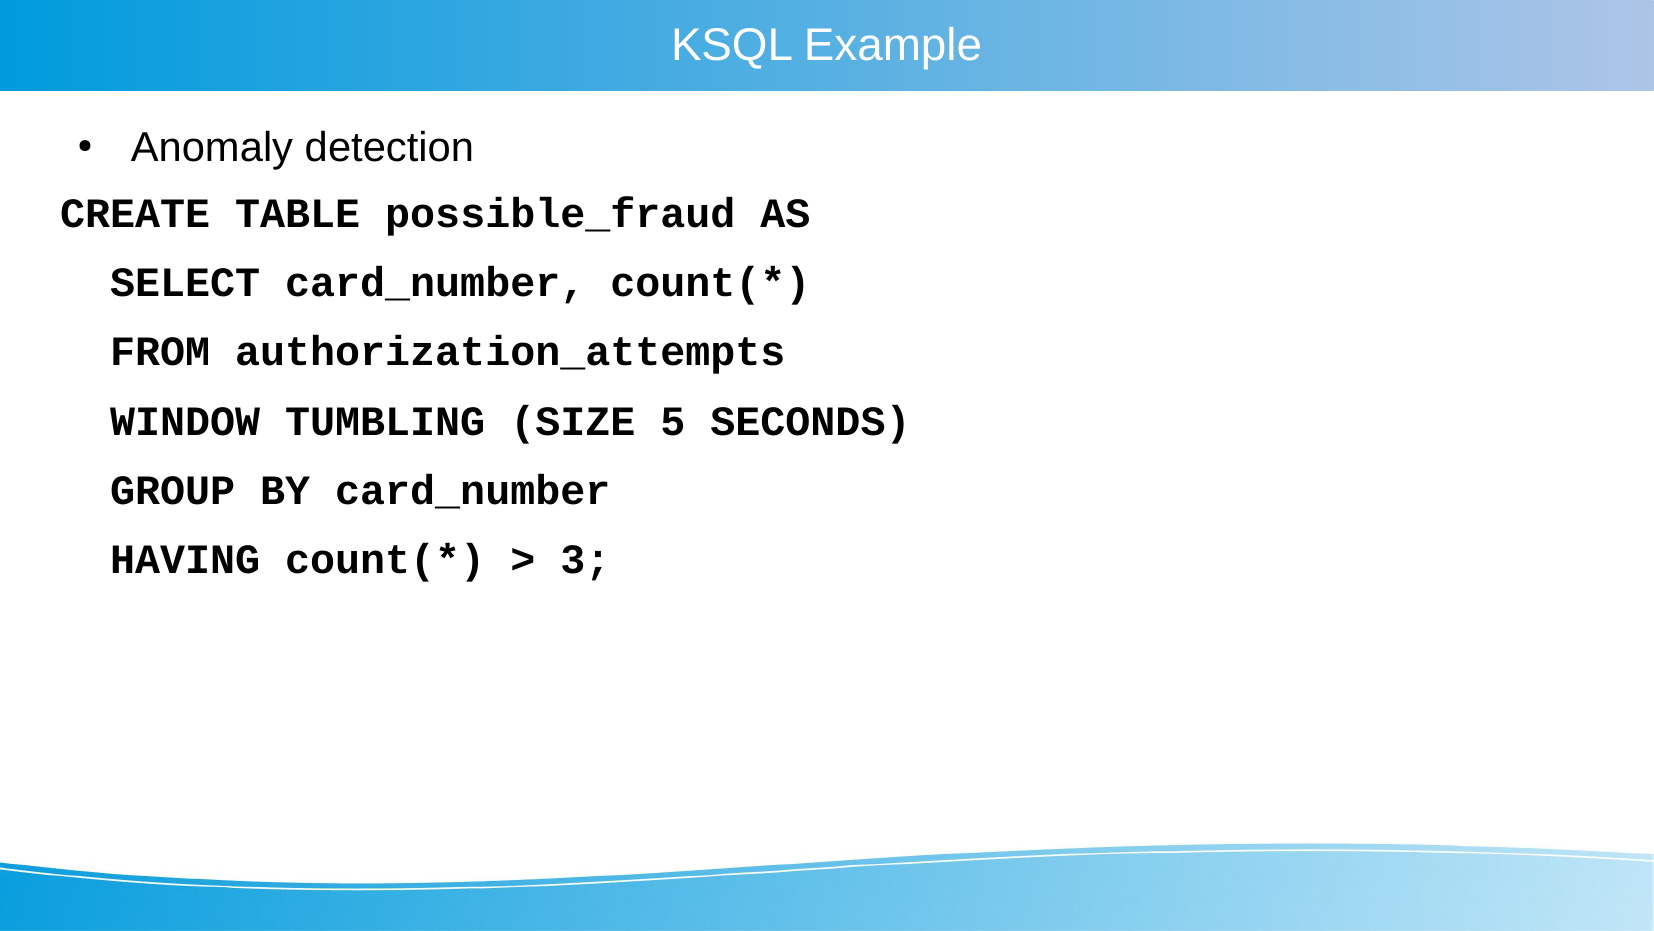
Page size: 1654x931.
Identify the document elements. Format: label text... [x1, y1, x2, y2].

list Anomaly detection CREATE TABLE possible_fraud AS SELECT card_number, count(*) FROM authorization_attempts WINDOW TUMBLING (SIZE 5 SECONDS) GROUP BY card_number HAVING count(*) > 3; [60, 123, 1591, 833]
title KSQL Example [82, 5, 1571, 85]
picture [0, 843, 1654, 931]
